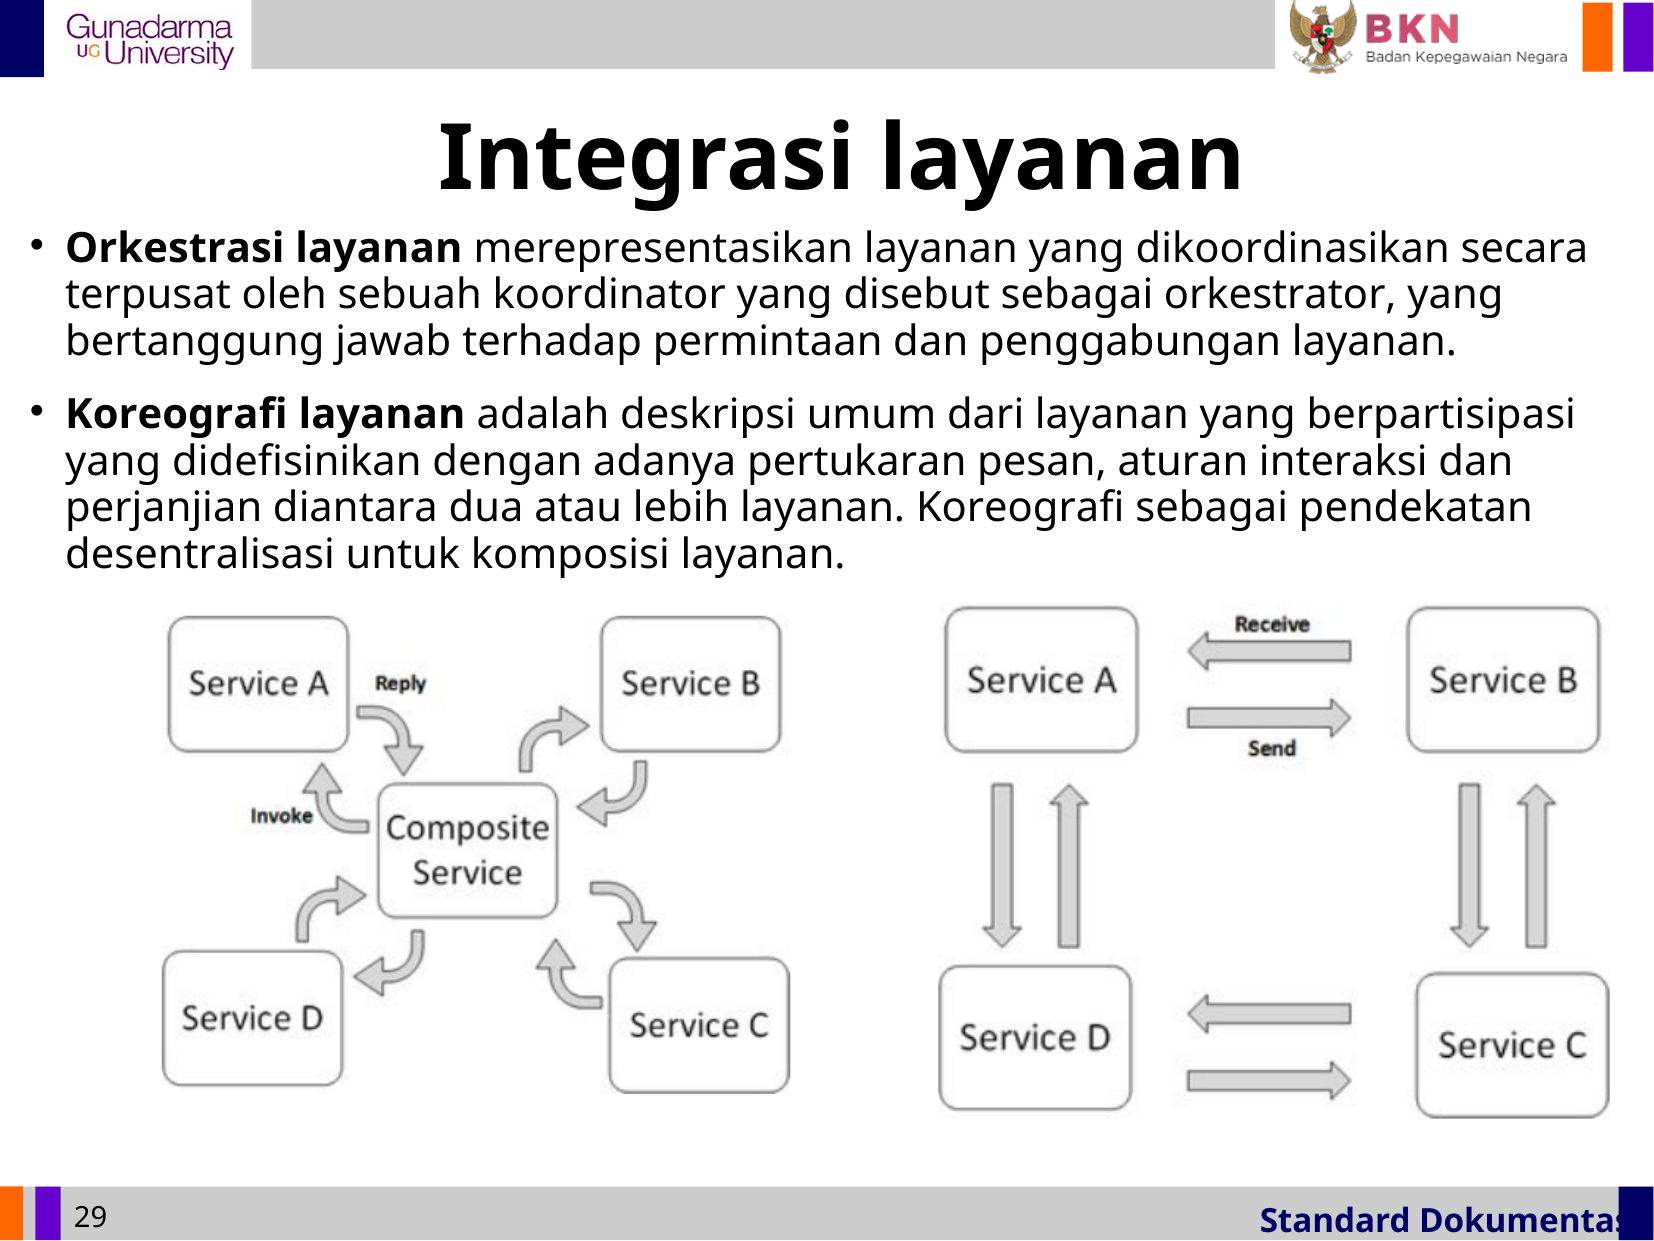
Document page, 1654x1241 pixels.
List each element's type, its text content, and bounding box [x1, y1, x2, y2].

picture [915, 654, 1632, 1141]
text_box Orkestrasi layanan merepresentasikan layanan yang dikoordinasikan secara terpusat oleh sebuah koordinator yang disebut sebagai orkestrator, yang bertanggung jawab terhadap permintaan dan penggabungan layanan. Koreografi layanan adalah deskripsi umum dari layanan yang berpartisipasi yang didefisinikan dengan adanya pertukaran pesan, aturan interaksi dan perjanjian diantara dua atau lebih layanan. Koreografi sebagai pendekatan desentralisasi untuk komposisi layanan. [15, 217, 1654, 654]
picture [65, 0, 235, 70]
title Integrasi layanan [82, 49, 1571, 217]
picture [90, 654, 839, 1126]
picture [1290, 0, 1567, 49]
